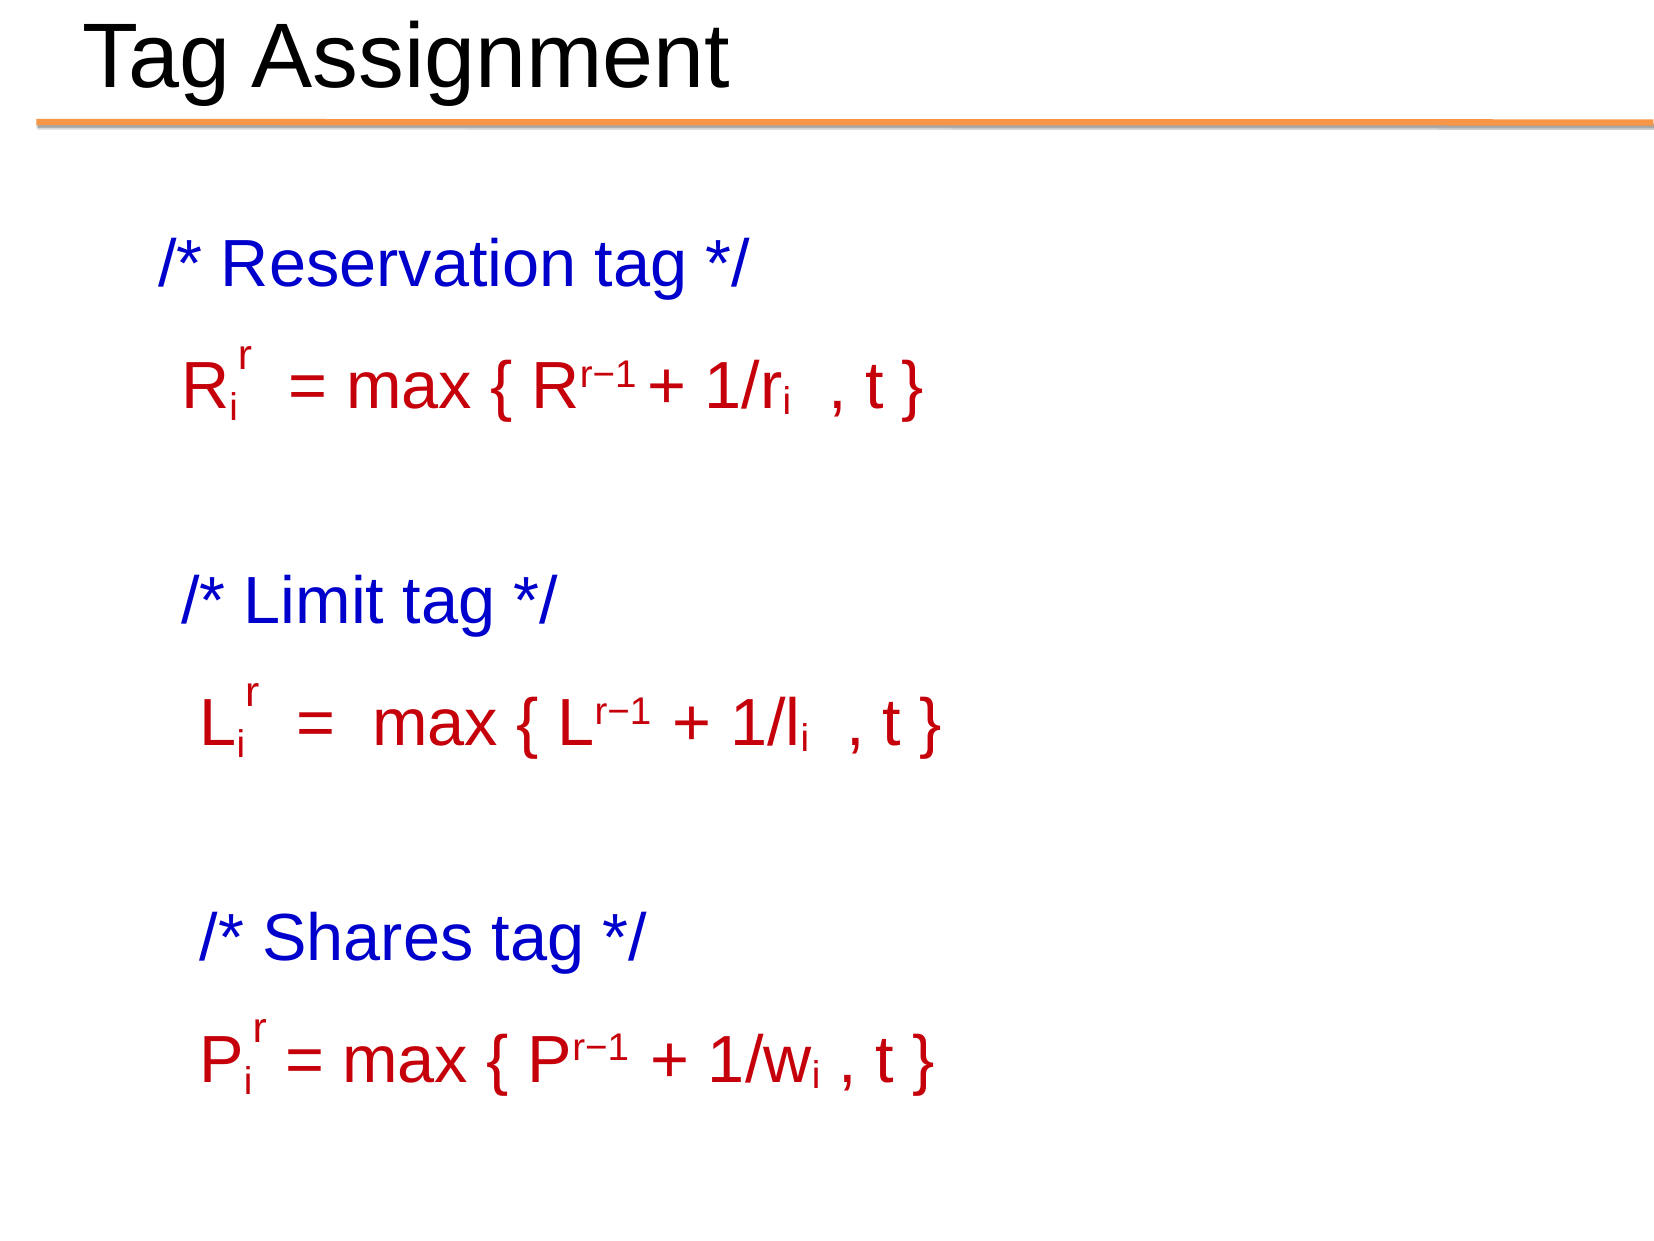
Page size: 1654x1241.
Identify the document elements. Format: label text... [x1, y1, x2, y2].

list /* Reservation tag */ Rir = max { Rr−1 + 1/ri , t } /* Limit tag */ Lir = max { Lr−1 + 1/li , t } /* Shares tag */ Pir = max { Pr−1 + 1/wi , t } [88, 130, 1577, 1217]
title Tag Assignment [82, 4, 1571, 108]
